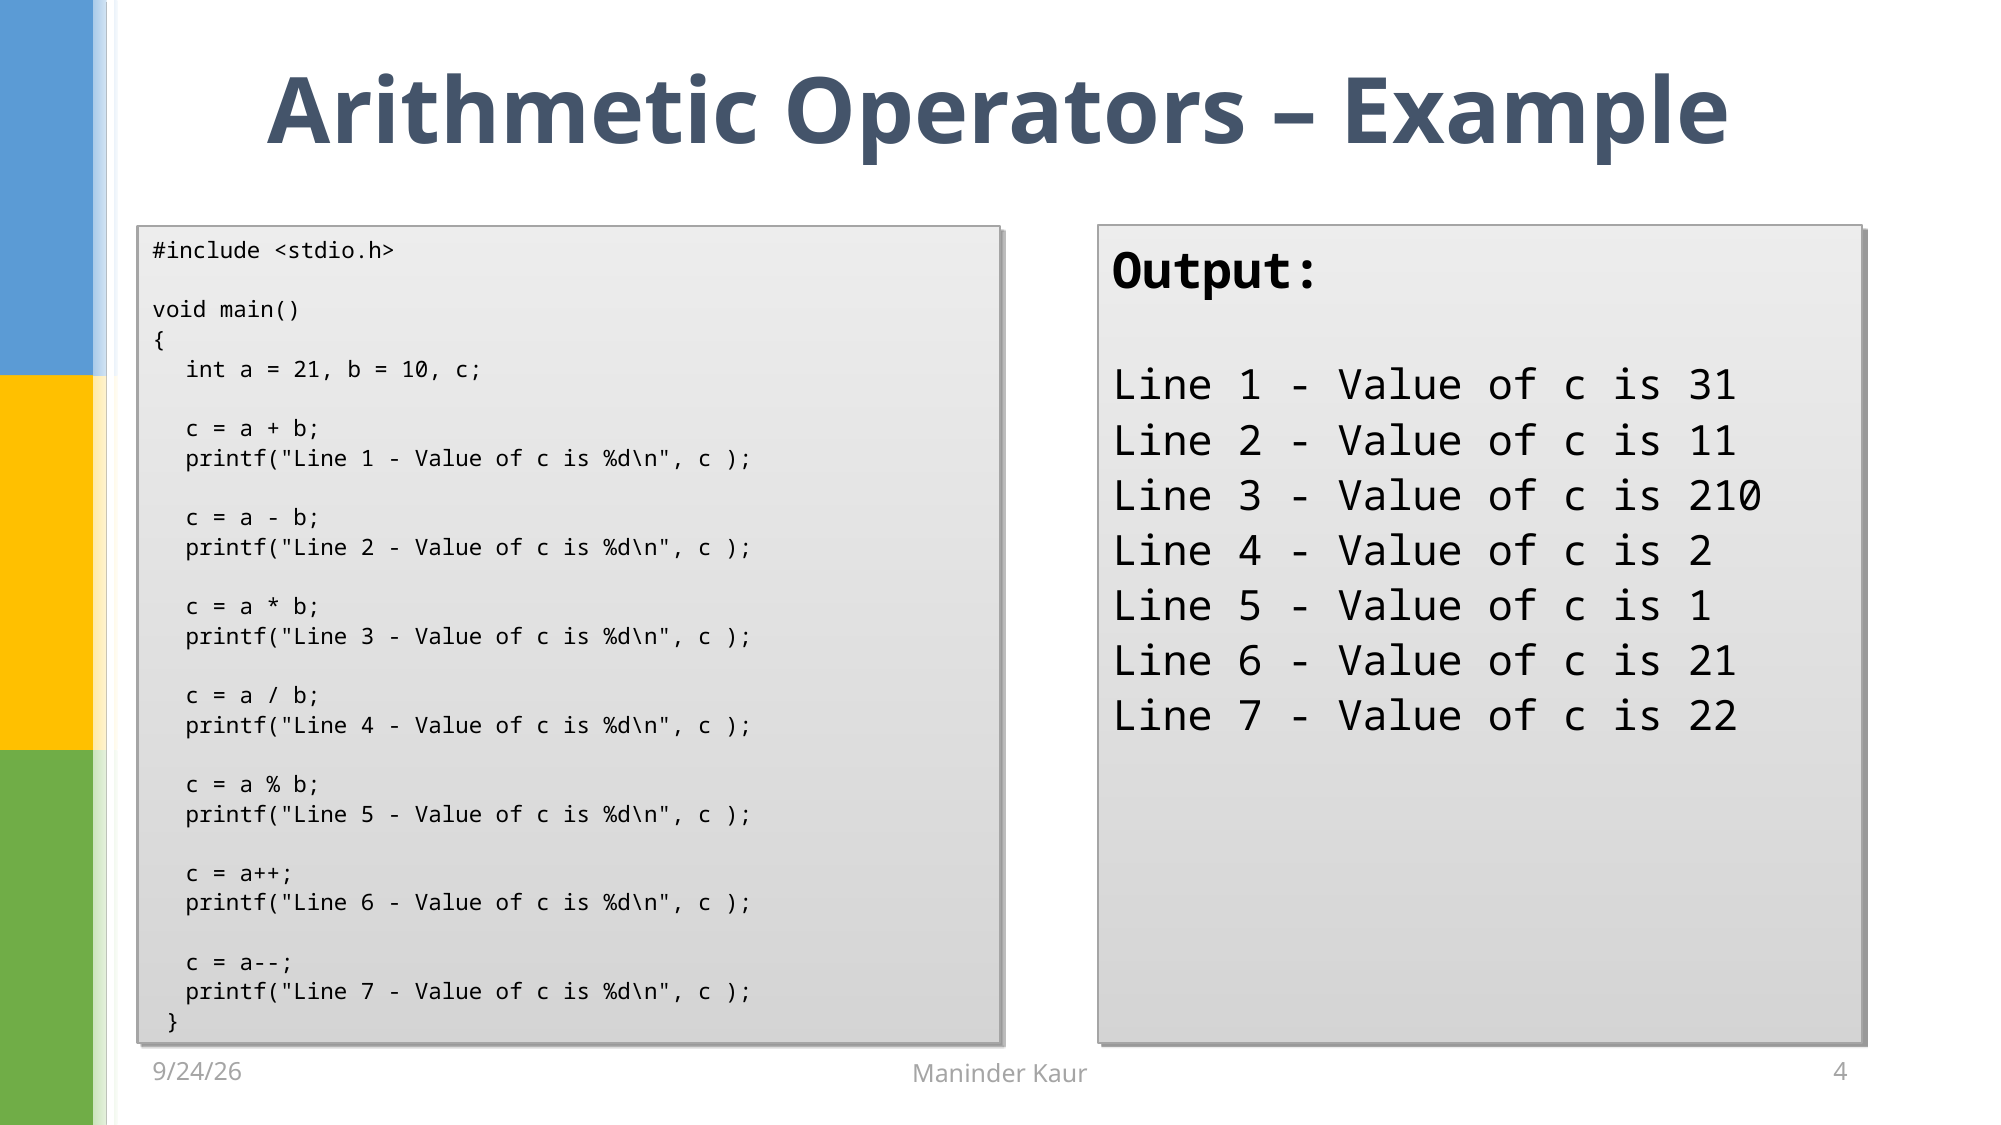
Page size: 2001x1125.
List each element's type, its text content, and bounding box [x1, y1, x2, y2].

slide_number 1/21/15 [137, 1042, 675, 1103]
slide_number <number> [1325, 1043, 1863, 1103]
text_box Output: Line 1 - Value of c is 31 Line 2 - Value of c is 11 Line 3 - Value of c is 210 Line 4 - Value of c is 2 Line 5 - Value of c is 1 Line 6 - Value of c is 21 Line 7 - Value of c is 22 [1097, 224, 1863, 1043]
title Arithmetic Operators – Example [137, 25, 1863, 190]
footer Maninder Kaur [762, 1042, 1238, 1103]
list #include <stdio.h> void main() { int a = 21, b = 10, c; c = a + b; printf("Line 1 - Value of c is %d\n", c ); c = a - b; printf("Line 2 - Value of c is %d\n", c ); c = a * b; printf("Line 3 - Value of c is %d\n", c ); c = a / b; printf("Line 4 - Value of c is %d\n", c ); c = a % b; printf("Line 5 - Value of c is %d\n", c ); c = a++; printf("Line 6 - Value of c is %d\n", c ); c = a--; printf("Line 7 - Value of c is %d\n", c ); } [137, 226, 1000, 1043]
